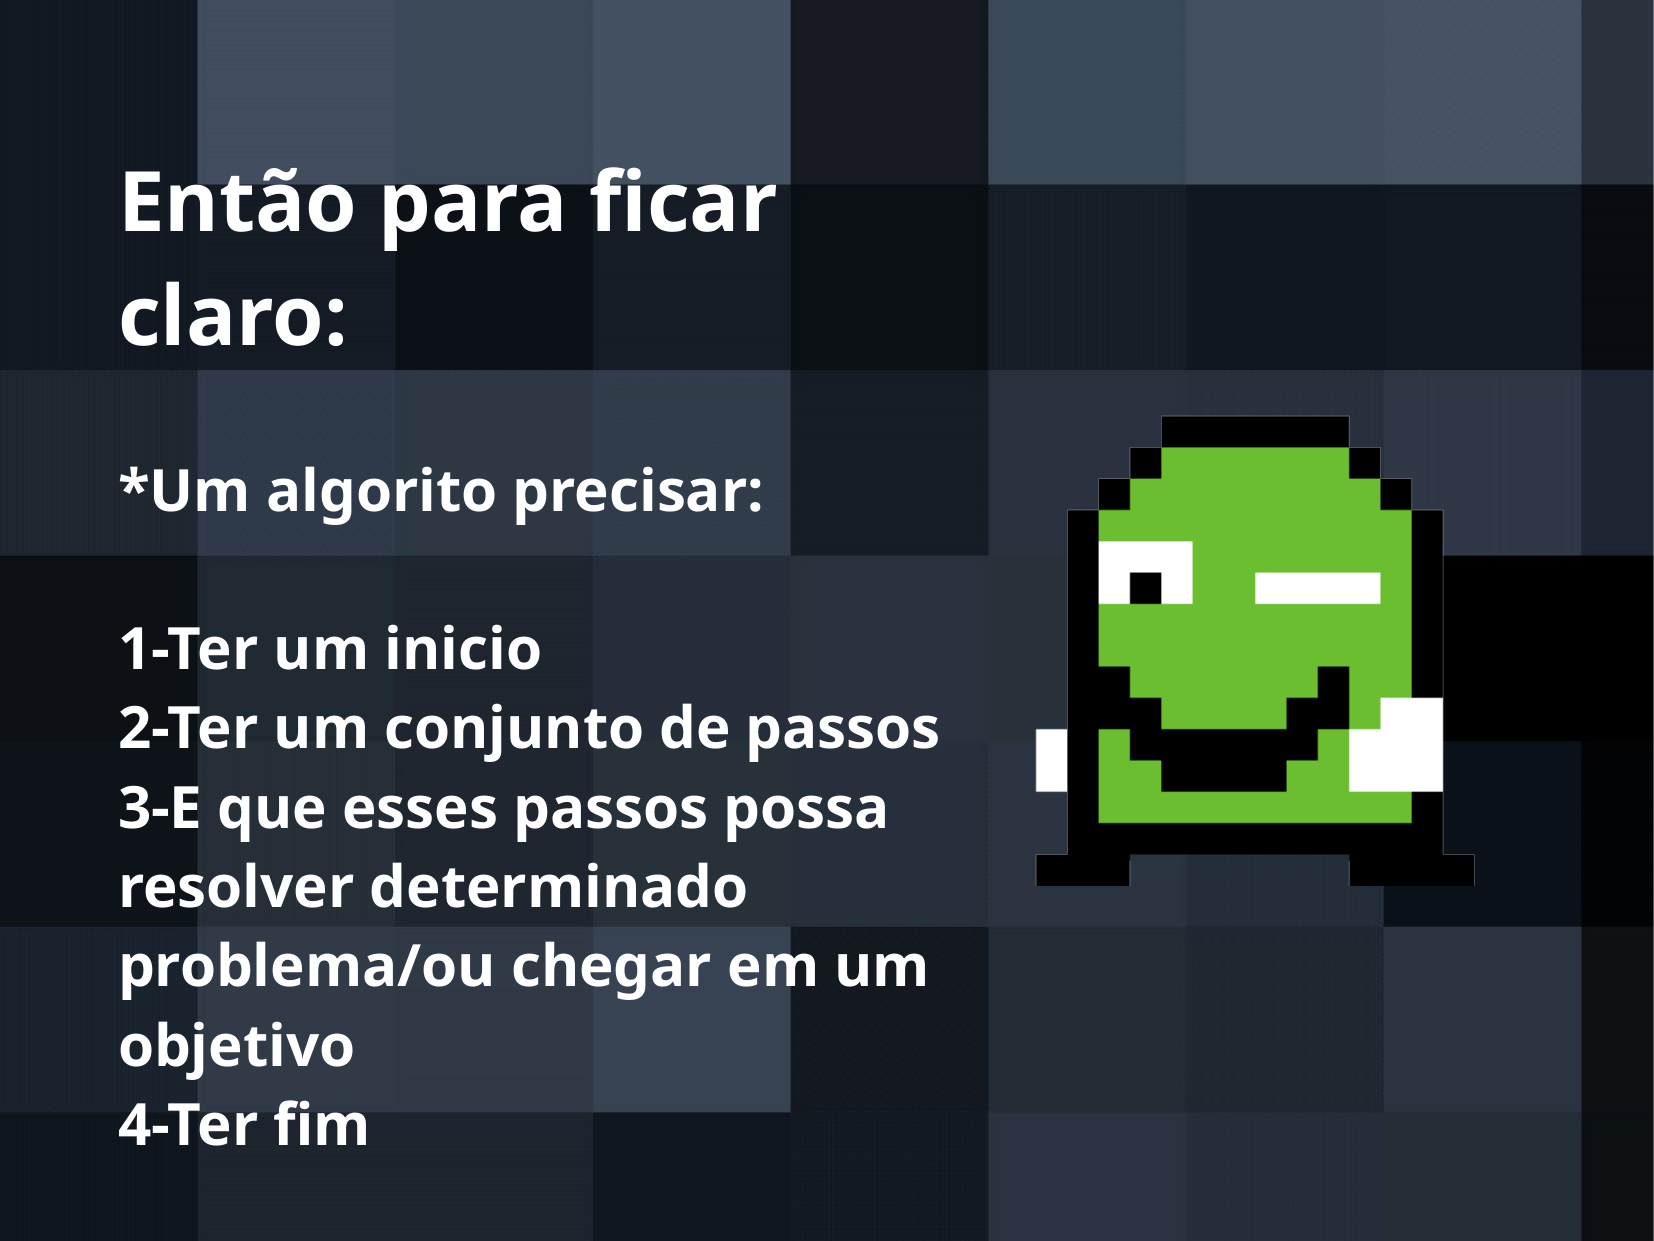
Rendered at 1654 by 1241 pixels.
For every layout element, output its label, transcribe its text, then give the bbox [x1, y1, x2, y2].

picture [0, 0, 1654, 1241]
title Então para ficar claro: *Um algorito precisar: 1-Ter um inicio 2-Ter um conjunto de passos 3-E que esses passos possa resolver determinado problema/ou chegar em um objetivo 4-Ter fim [118, 142, 975, 1163]
